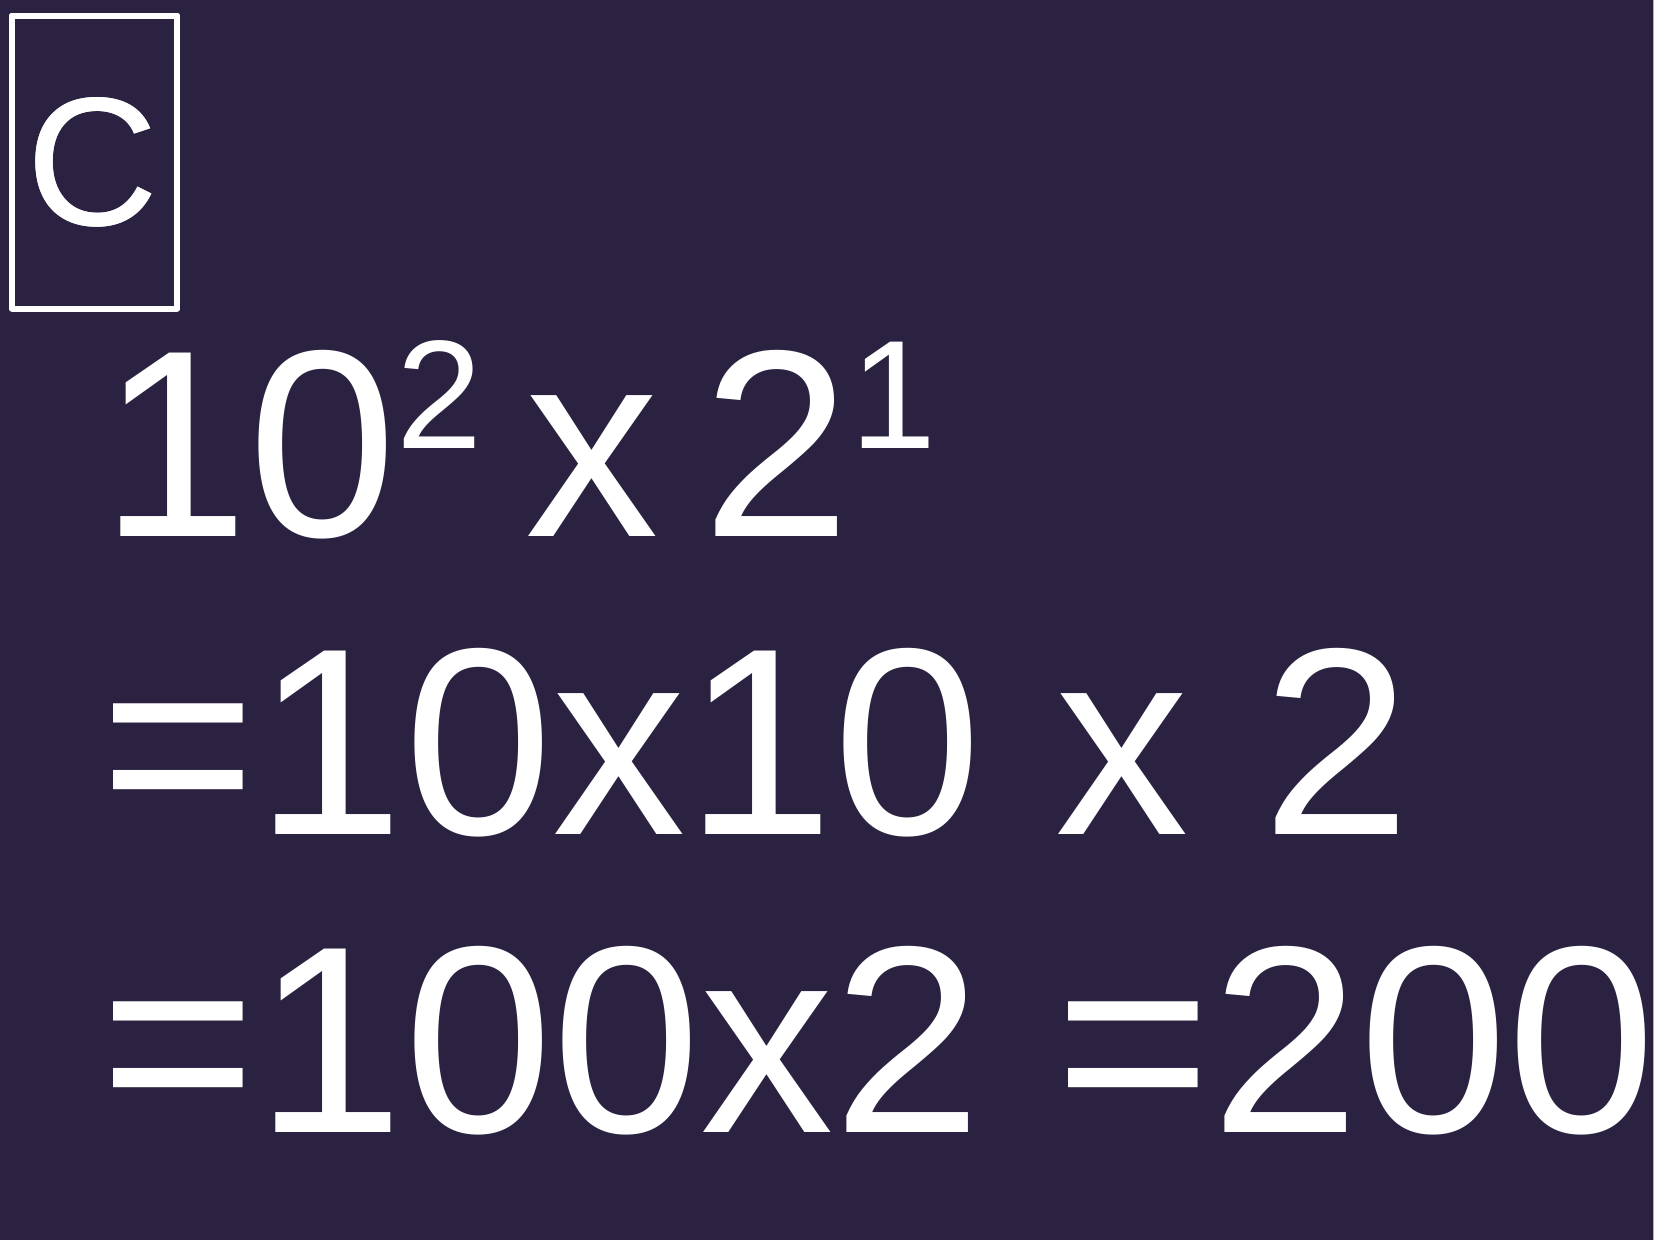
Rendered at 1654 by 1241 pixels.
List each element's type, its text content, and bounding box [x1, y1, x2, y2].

text_box C [11, 15, 178, 309]
title 102 x 21 =10x10 x 2 =100x2 =200 [100, 295, 1654, 1190]
